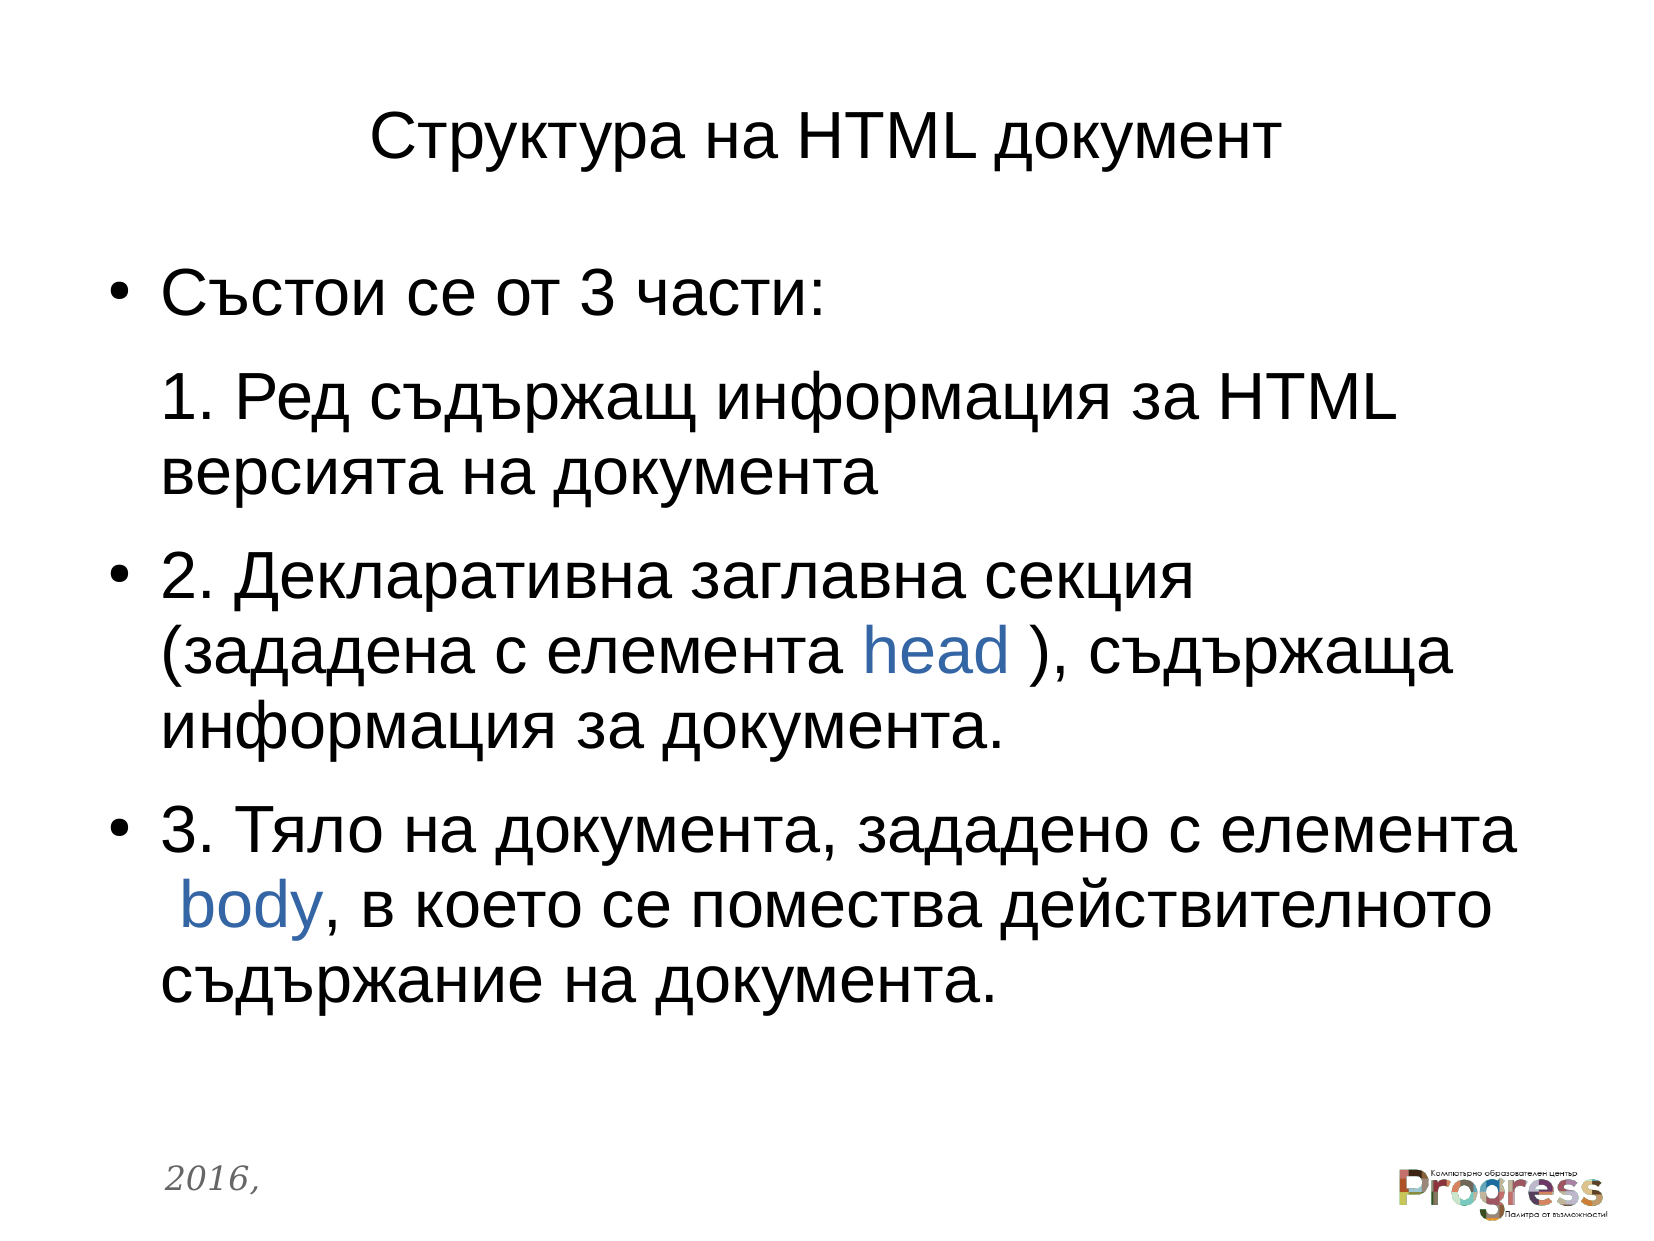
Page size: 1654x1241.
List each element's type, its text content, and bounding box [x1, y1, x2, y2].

title Структура на HTML документ [82, 55, 1571, 216]
list Състои се от 3 части: 1. Ред съдържащ информация за HTML версията на документа 2. Декларативна заглавна секция (зададена с елемента head ), съдържаща информация за документа. 3. Тяло на документа, зададено с елемента body, в което се помества действителното съдържание на документа. [90, 255, 1531, 1036]
text_box 2016, Ива Е. Попова [150, 1152, 586, 1201]
picture [1399, 1168, 1613, 1221]
